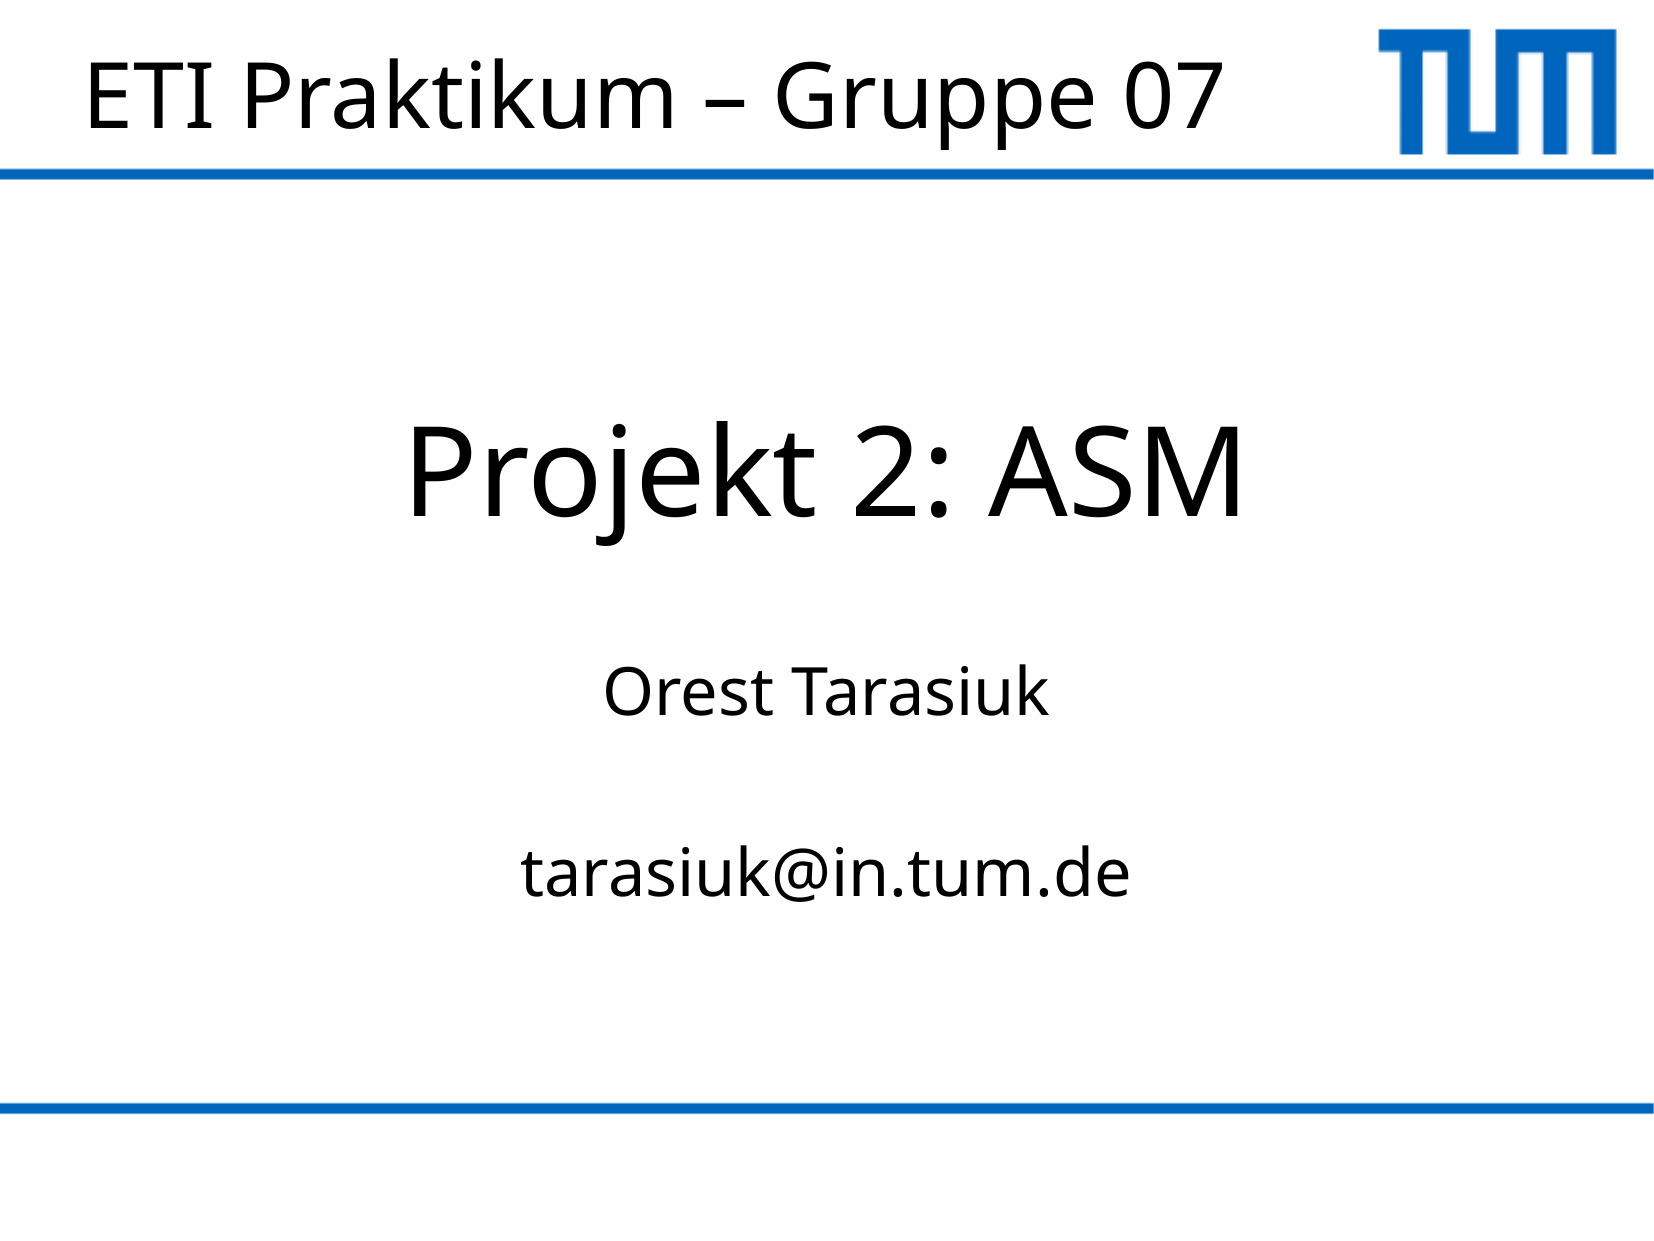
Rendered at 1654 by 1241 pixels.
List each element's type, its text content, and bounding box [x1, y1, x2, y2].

subtitle Projekt 2: ASM Orest Tarasiuk tarasiuk@in.tum.de [82, 206, 1571, 1093]
picture [0, 0, 1654, 1241]
title ETI Praktikum – Gruppe 07 [82, 41, 1359, 145]
